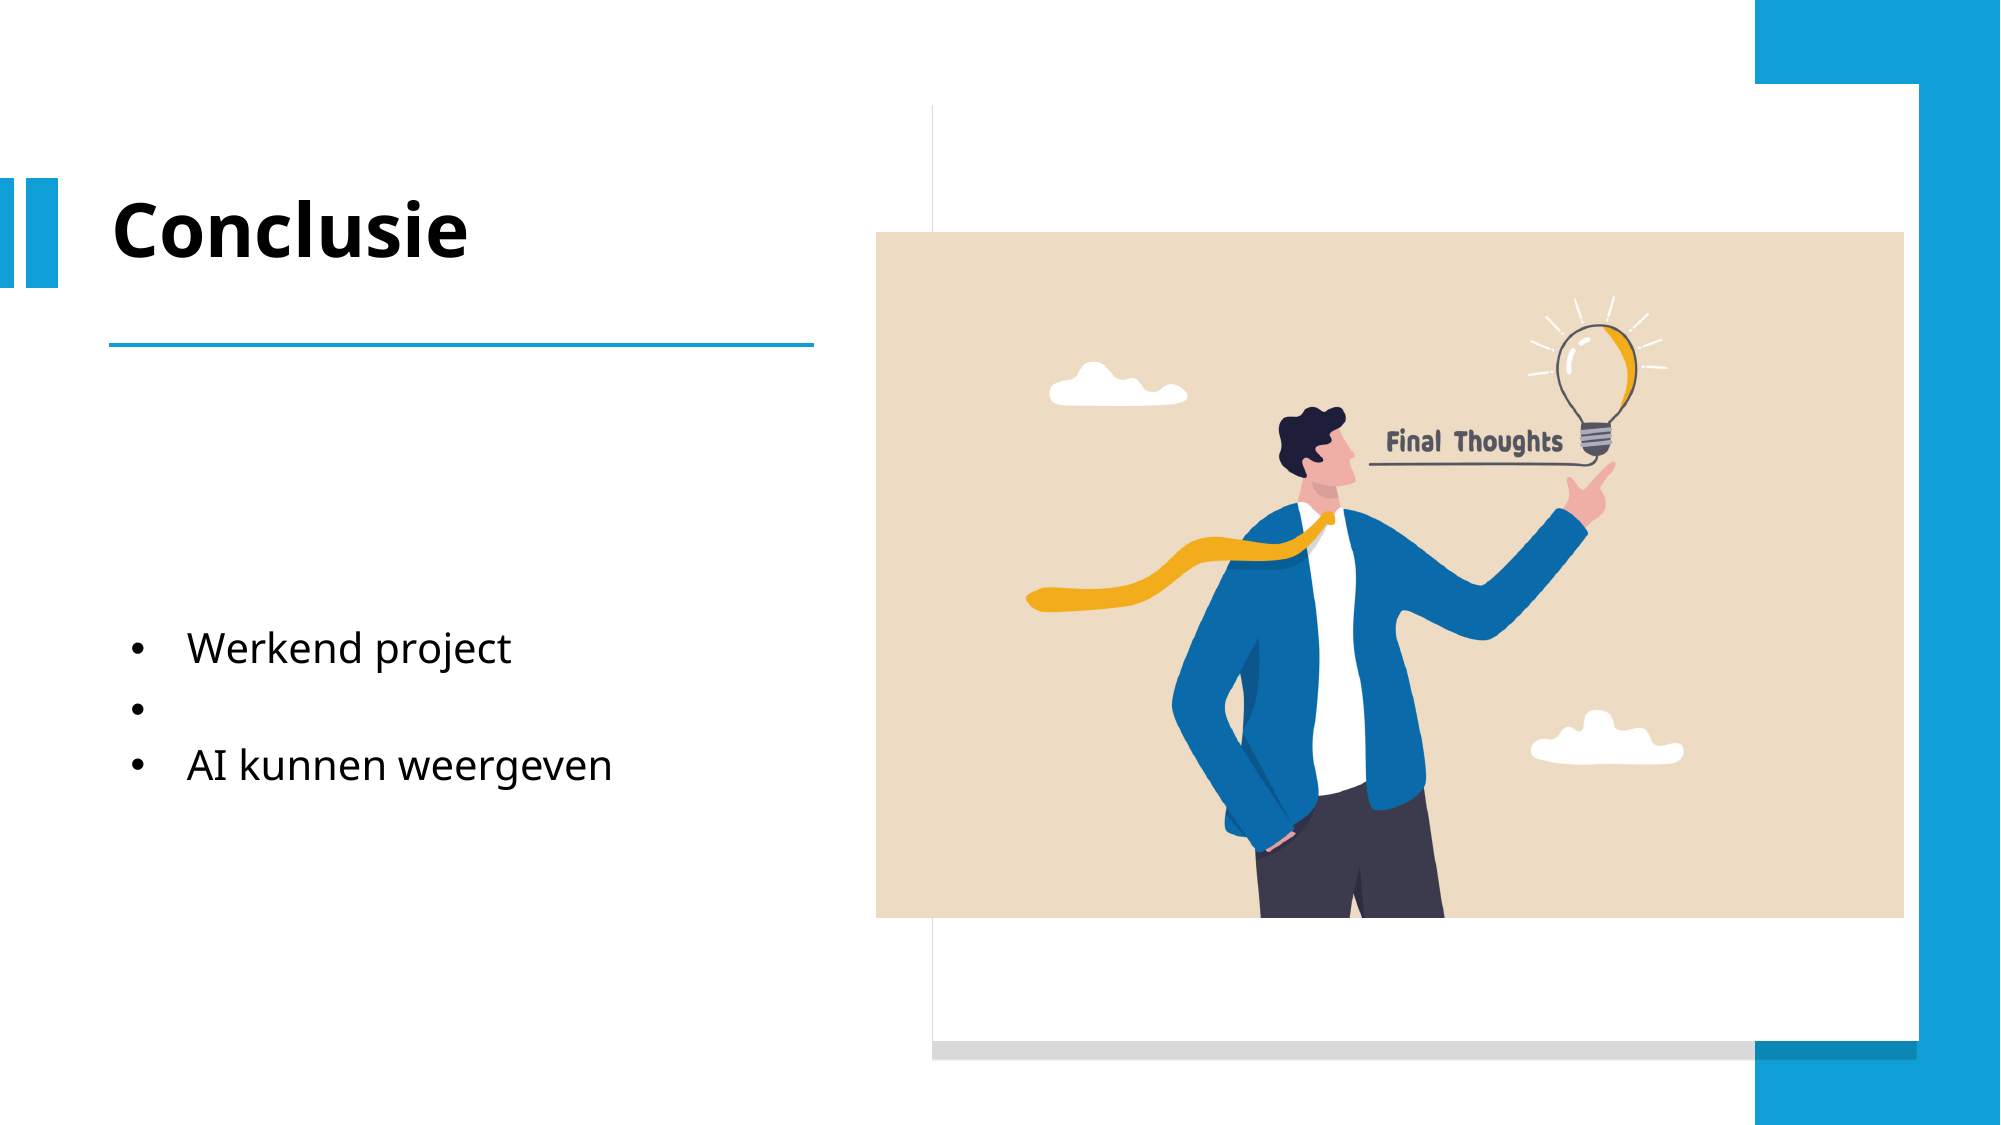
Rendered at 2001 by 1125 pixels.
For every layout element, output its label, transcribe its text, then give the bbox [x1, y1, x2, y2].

text_box [0, 0, 2000, 1125]
picture [876, 232, 1904, 918]
text_box Werkend project AI kunnen weergeven [96, 382, 845, 1036]
title Conclusie [96, 140, 845, 326]
